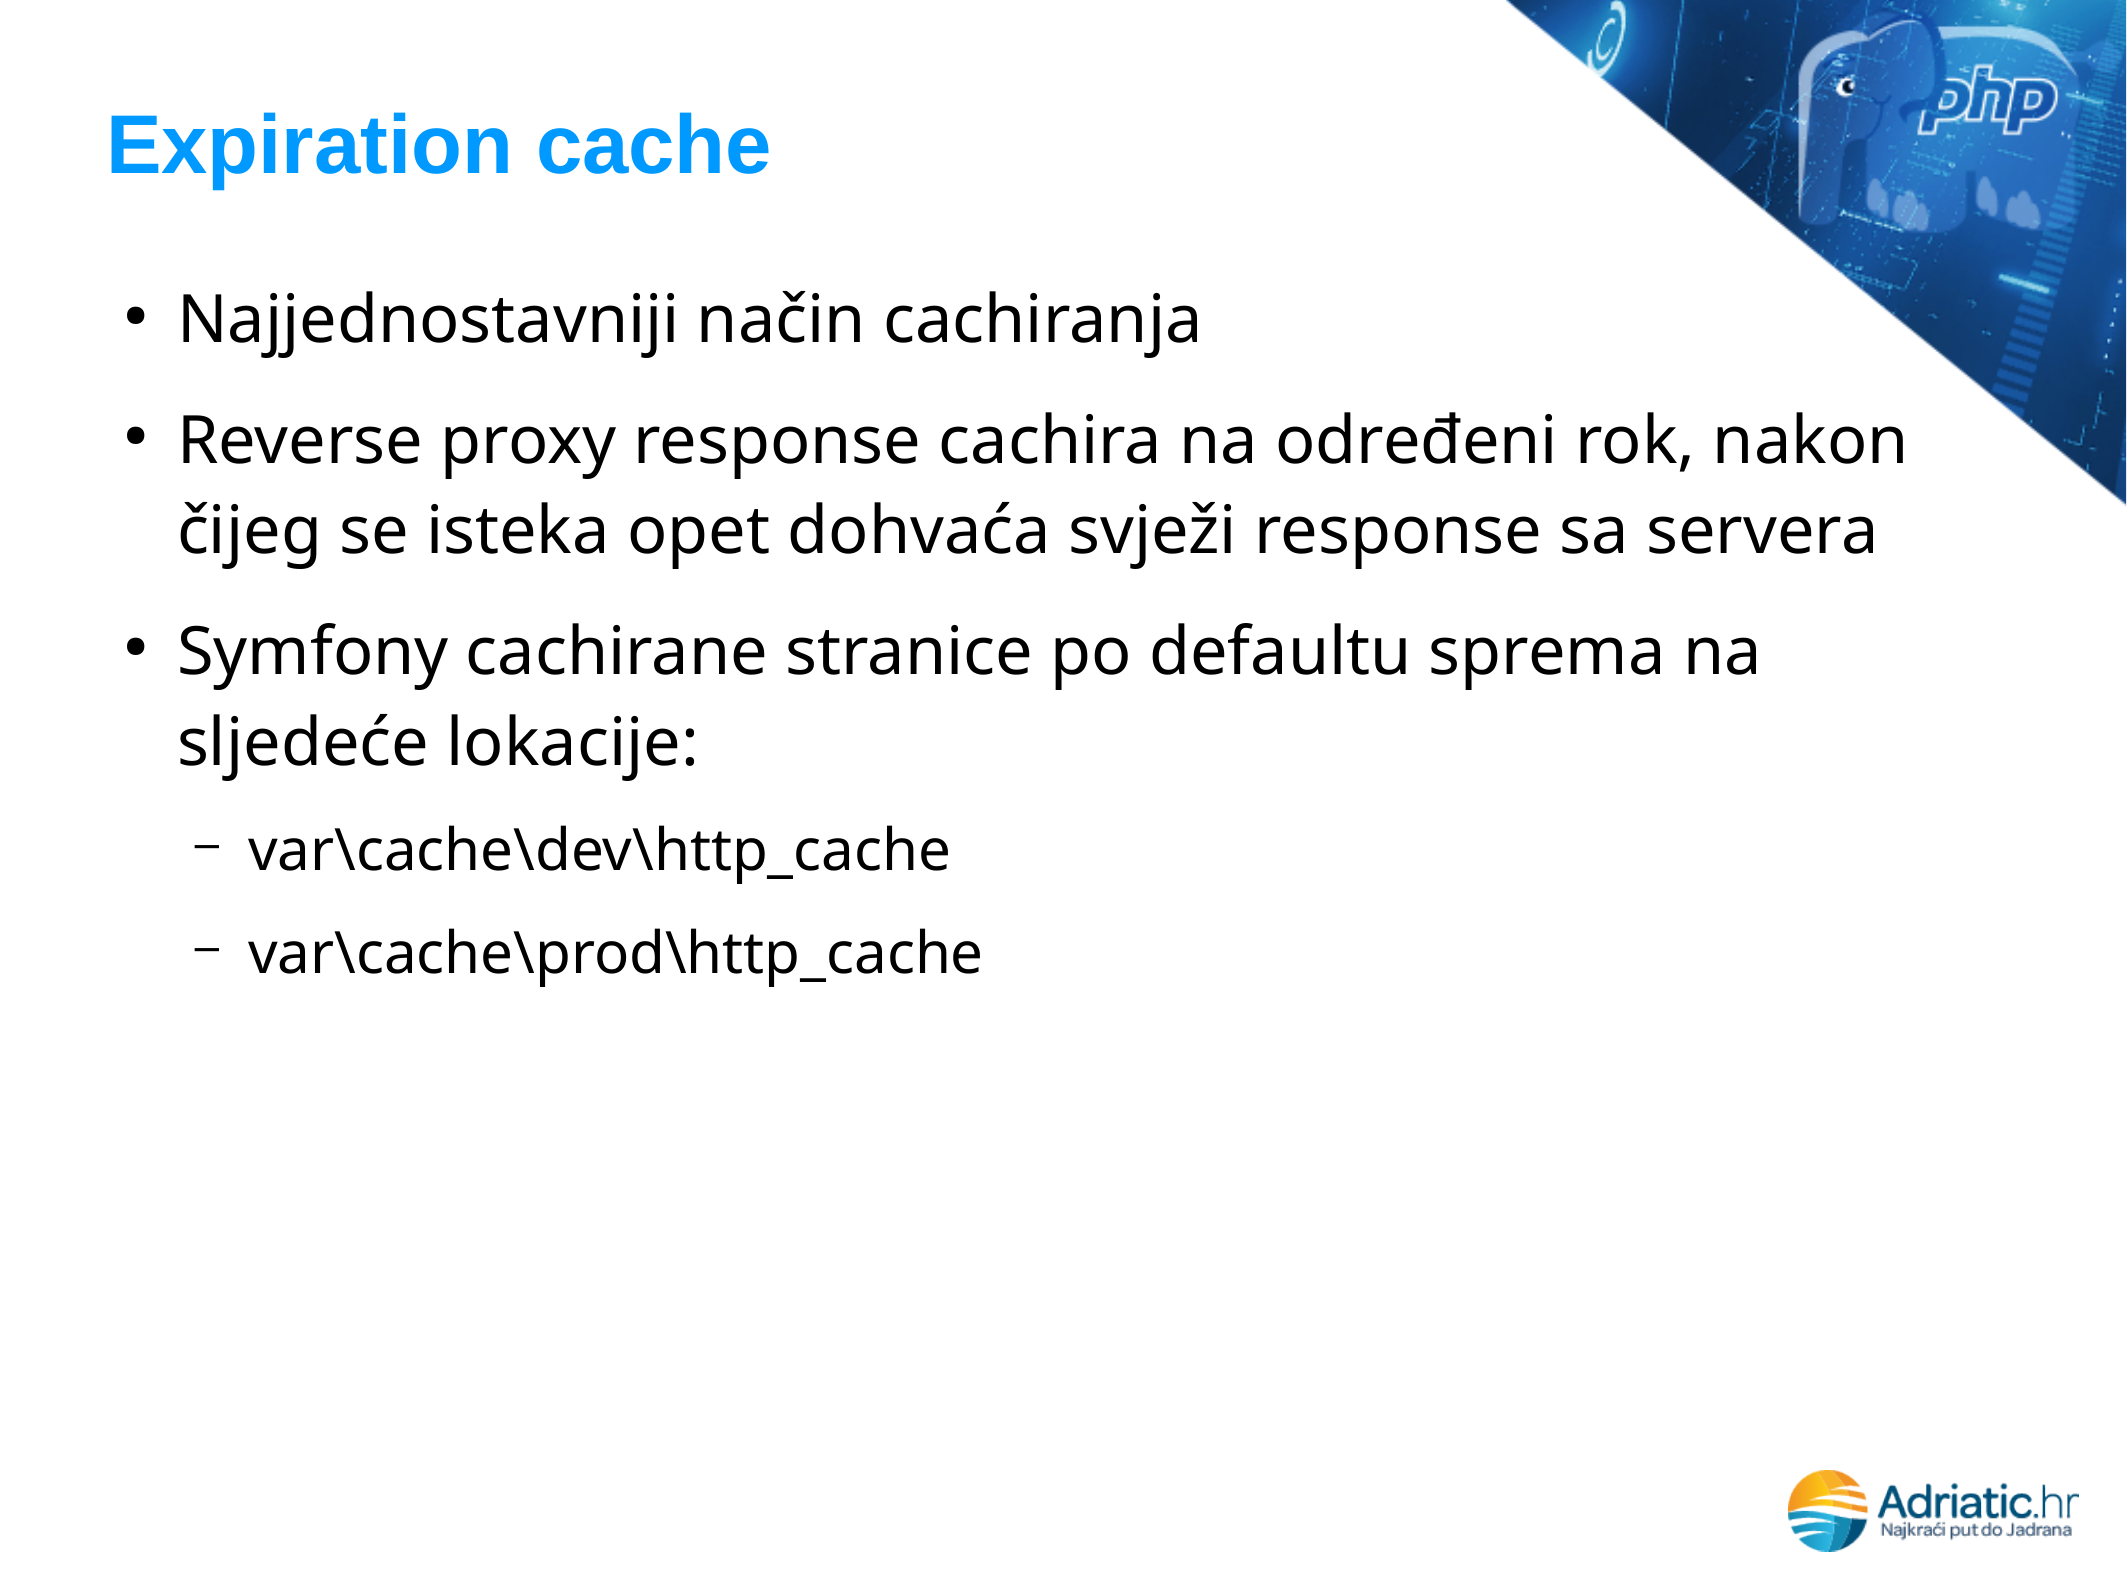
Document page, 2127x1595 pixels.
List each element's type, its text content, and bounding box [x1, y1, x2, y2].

picture [1788, 1470, 2079, 1552]
title Expiration cache [106, 70, 1630, 219]
list Najjednostavniji način cachiranja Reverse proxy response cachira na određeni rok, nakon čijeg se isteka opet dohvaća svježi response sa servera Symfony cachirane stranice po defaultu sprema na sljedeće lokacije: var\cache\dev\http_cache var\cache\prod\http_cache [106, 271, 2020, 1453]
picture [1505, 0, 2127, 625]
